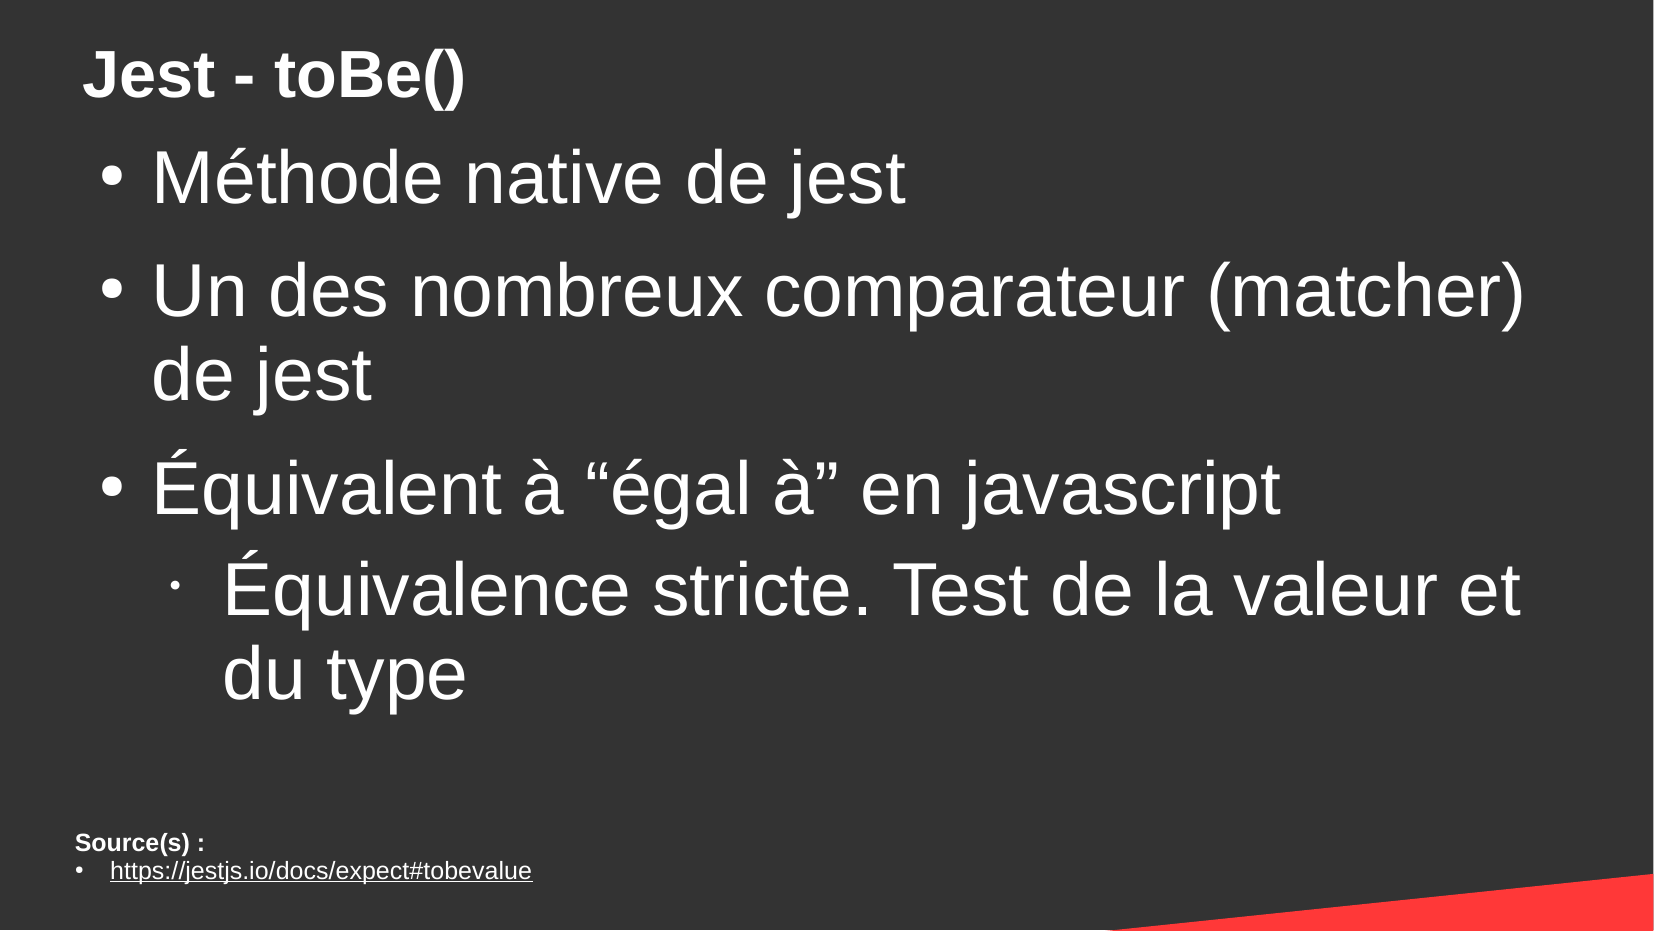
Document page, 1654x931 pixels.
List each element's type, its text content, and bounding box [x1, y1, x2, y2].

title Jest - toBe() [82, 37, 799, 114]
text_box Source(s) : https://jestjs.io/docs/expect#tobevalue [60, 821, 1546, 906]
list Méthode native de jest Un des nombreux comparateur (matcher) de jest Équivalent à “égal à” en javascript Équivalence stricte. Test de la valeur et du type [80, 135, 1619, 721]
text_box [1105, 873, 1654, 931]
